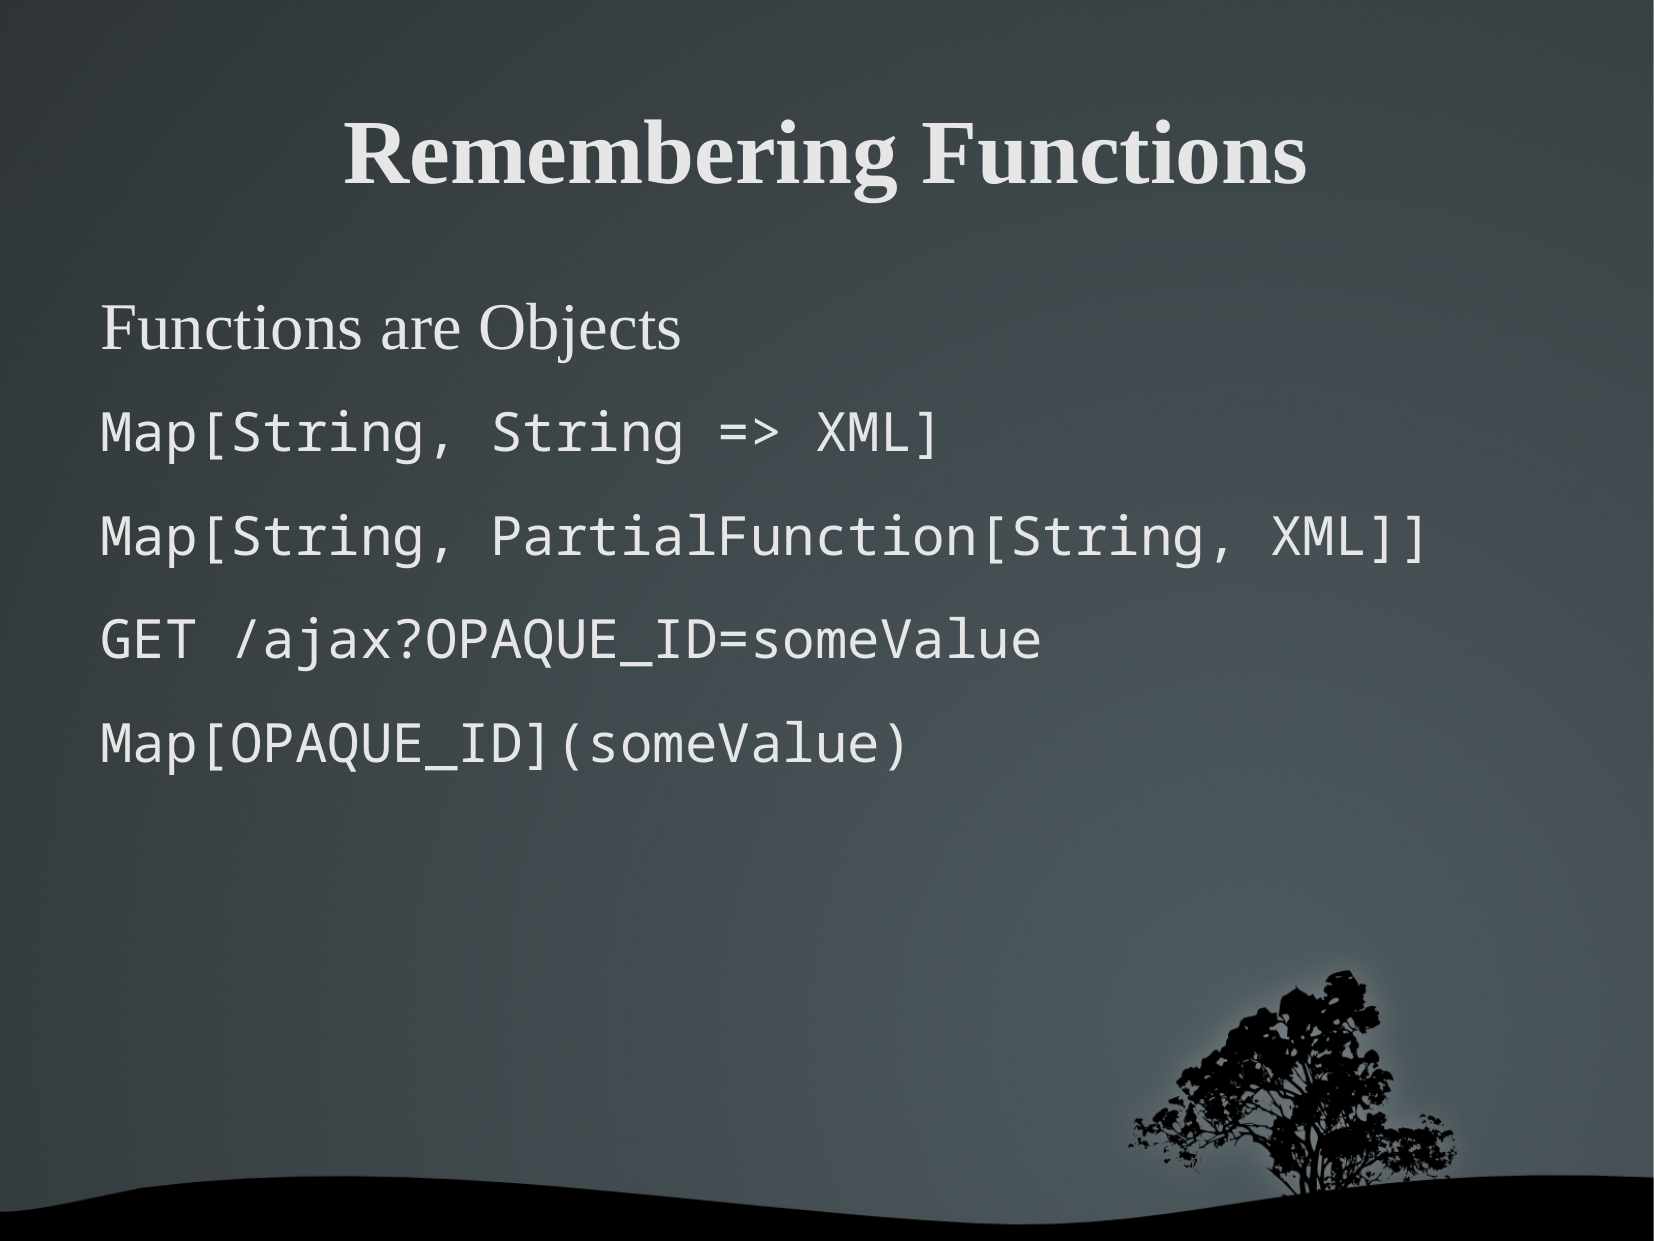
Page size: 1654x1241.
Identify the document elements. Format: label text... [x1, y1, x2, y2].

title Remembering Functions [82, 56, 1571, 250]
picture [0, 0, 1654, 1241]
list Functions are Objects Map[String, String => XML] Map[String, PartialFunction[String, XML]] GET /ajax?OPAQUE_ID=someValue Map[OPAQUE_ID](someValue) [82, 290, 1571, 1094]
